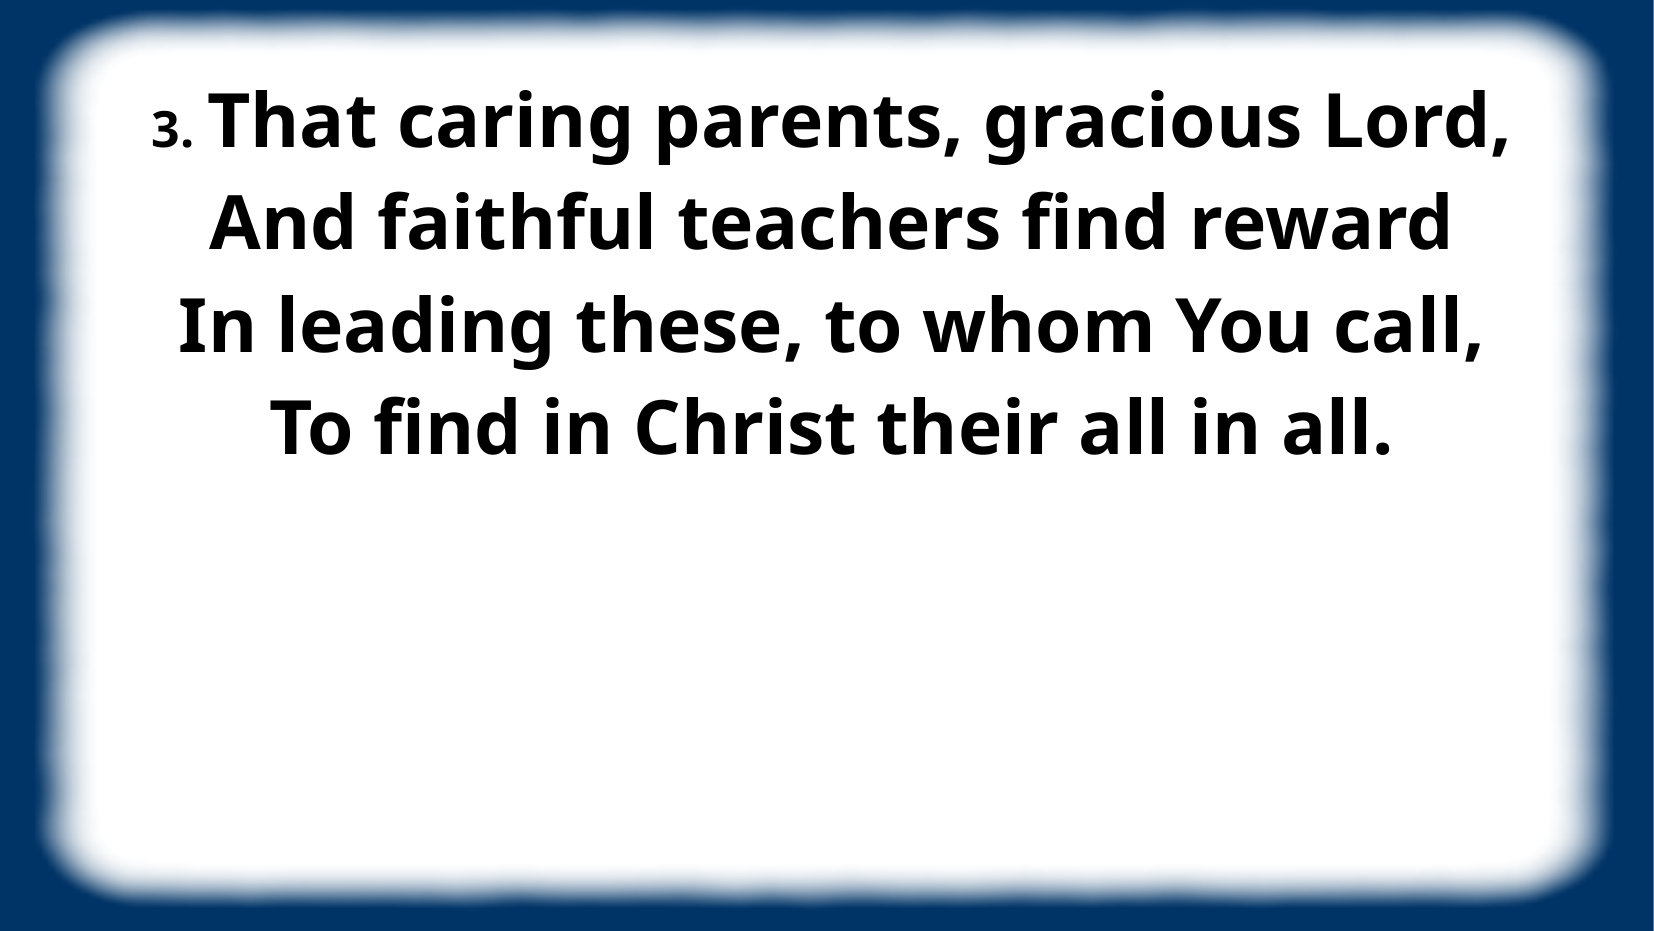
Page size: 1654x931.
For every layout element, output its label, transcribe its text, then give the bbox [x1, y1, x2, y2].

text_box 3. That caring parents, gracious Lord, And faithful teachers find reward In leading these, to whom You call, To find in Christ their all in all. [105, 60, 1561, 473]
picture [0, 0, 1654, 931]
